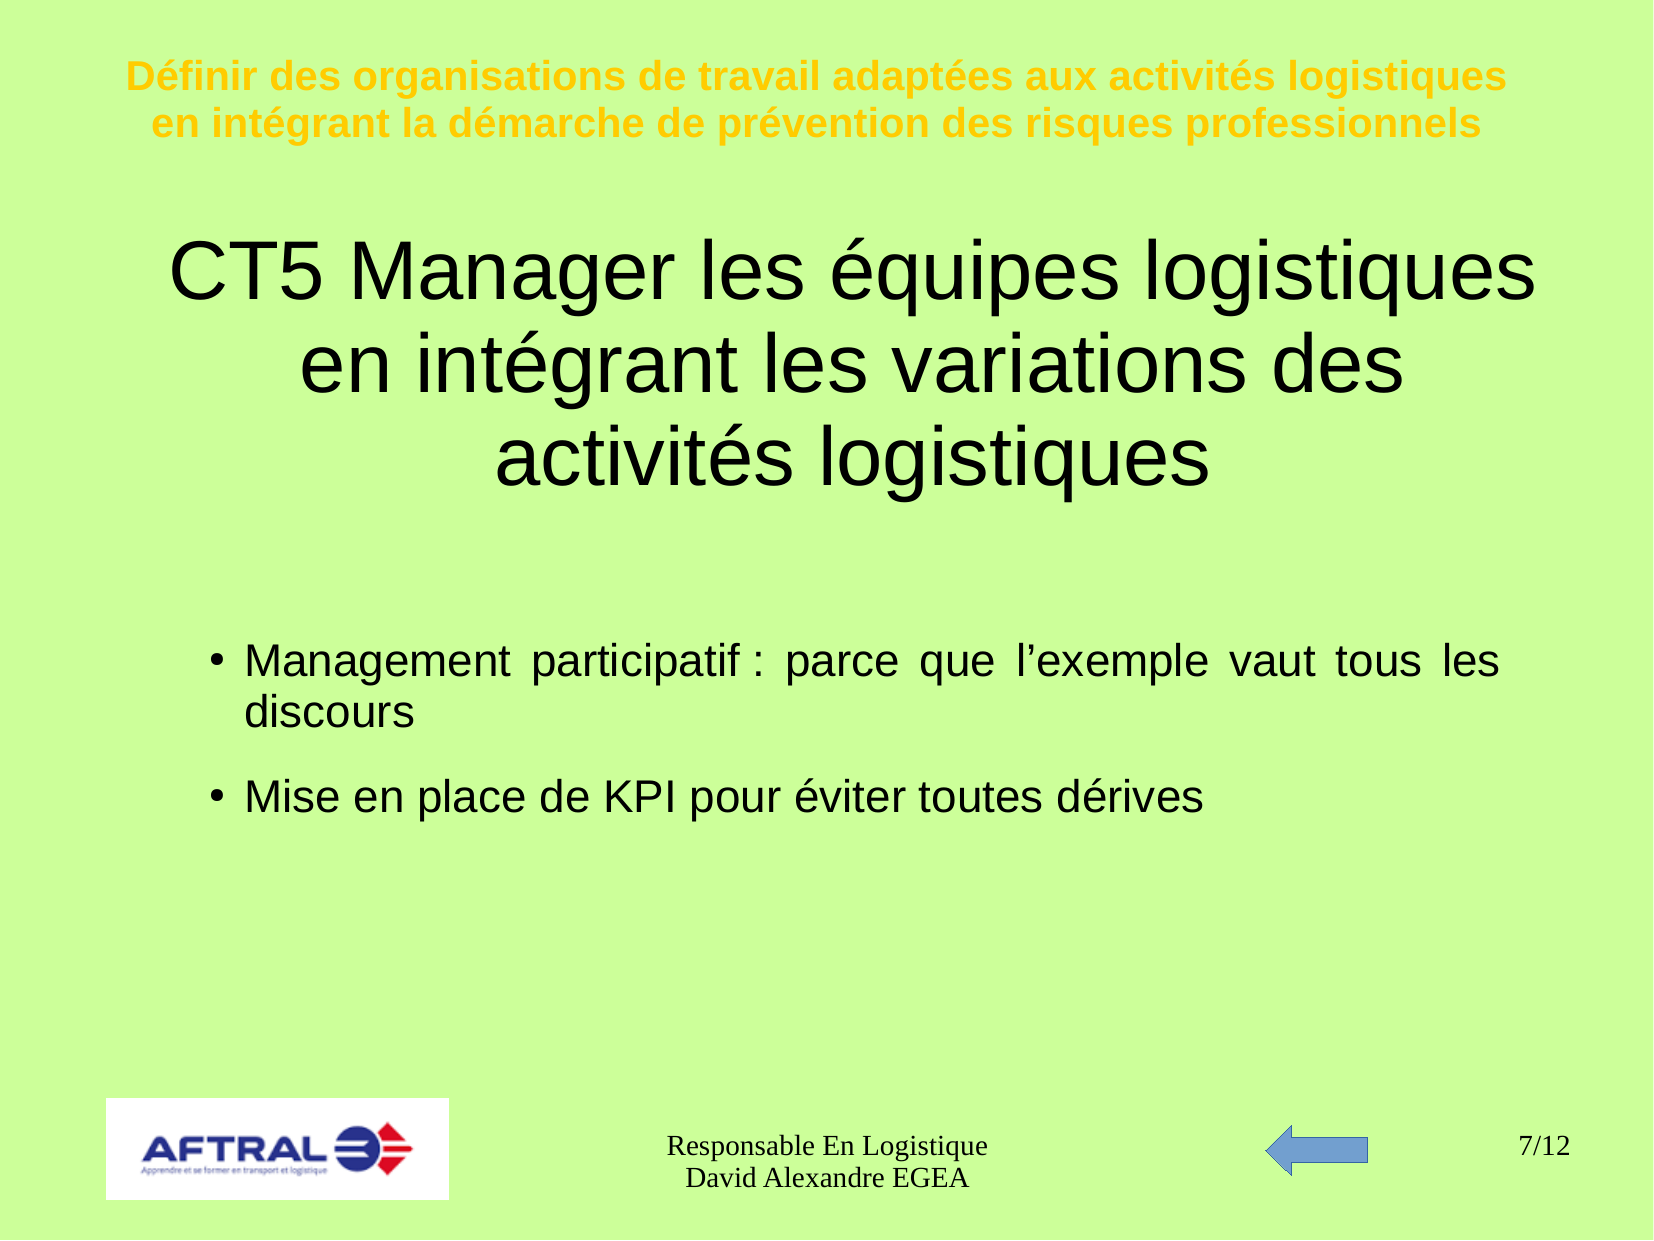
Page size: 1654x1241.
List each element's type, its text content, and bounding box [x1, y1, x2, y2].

text_box CT5 Manager les équipes logistiques en intégrant les variations des activités logistiques [133, 216, 1573, 511]
text_box Mise en place de KPI pour éviter toutes dérives [194, 763, 1518, 830]
picture [106, 1098, 449, 1200]
text_box Définir des organisations de travail adaptées aux activités logistiques en intégrant la démarche de prévention des risques professionnels [82, 45, 1552, 154]
text_box [1265, 1125, 1368, 1176]
text_box Management participatif : parce que l’exemple vaut tous les discours [194, 627, 1518, 746]
